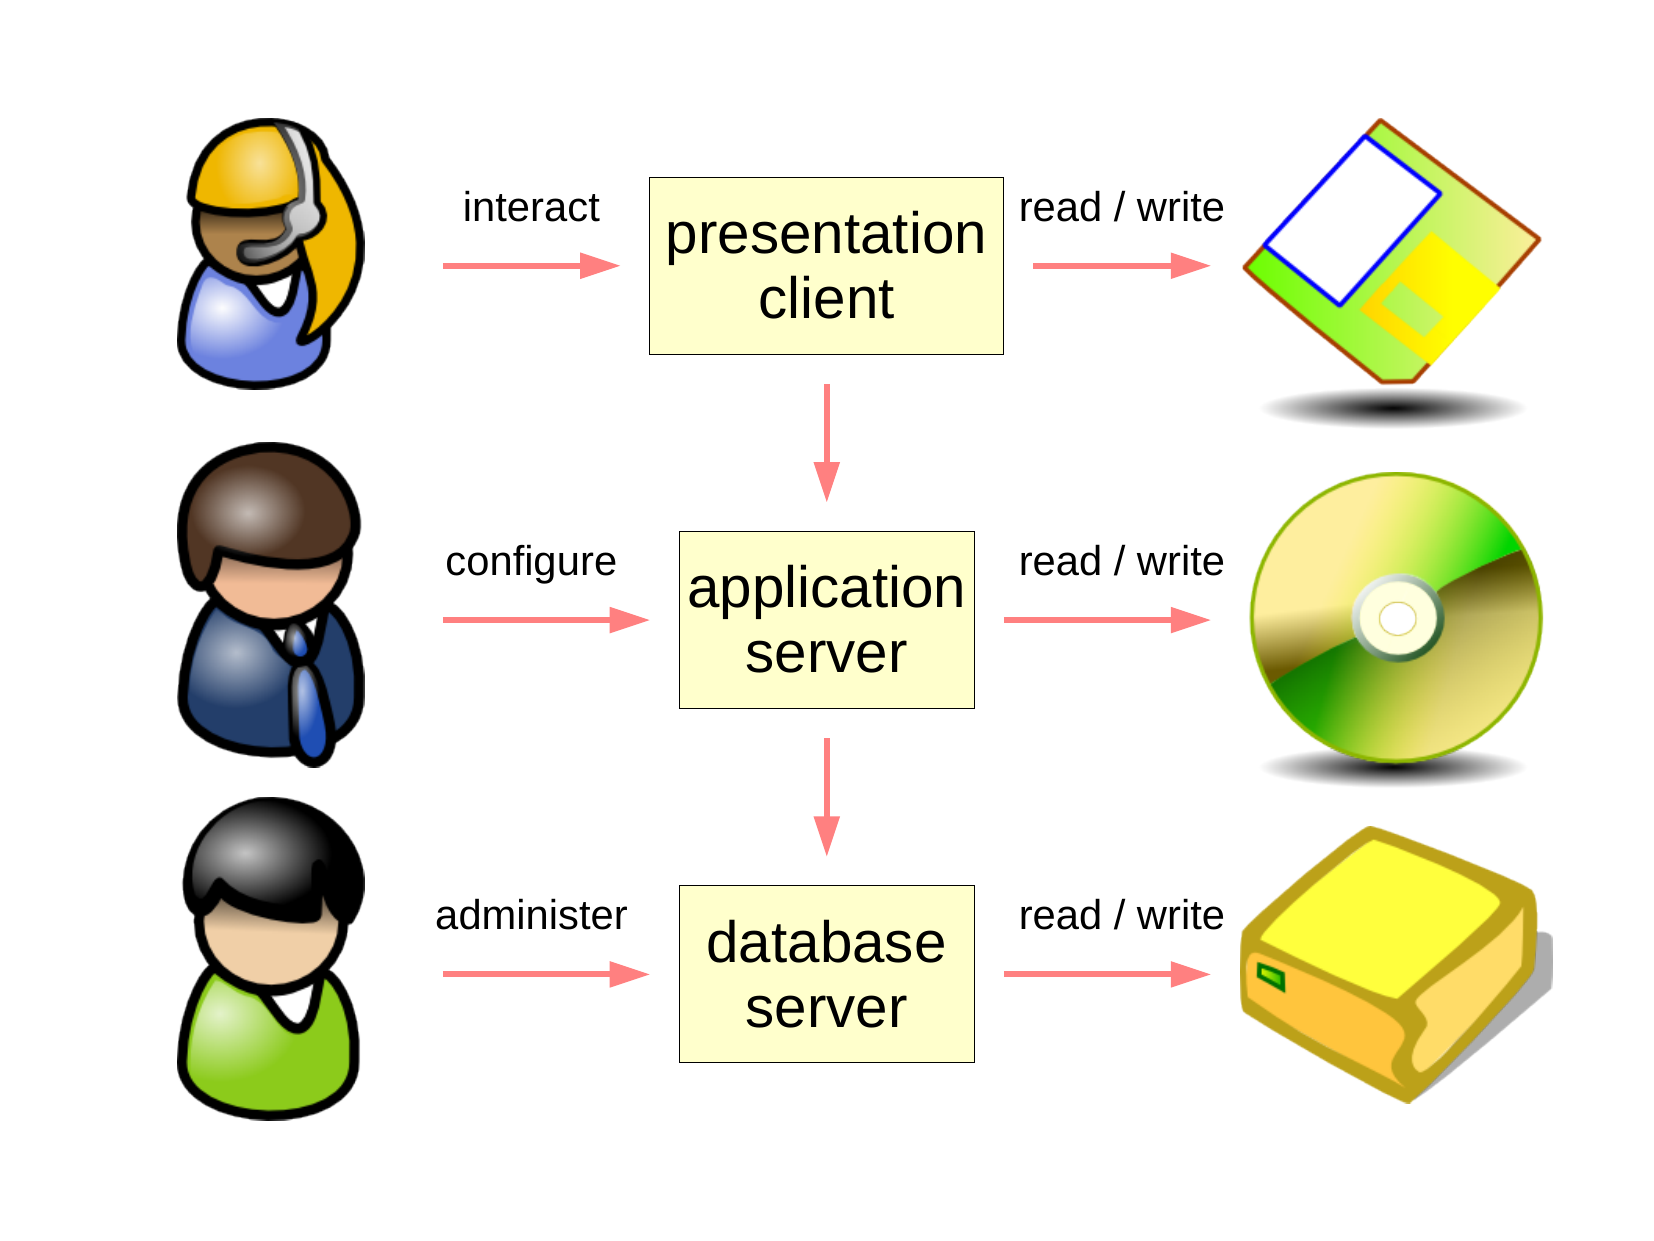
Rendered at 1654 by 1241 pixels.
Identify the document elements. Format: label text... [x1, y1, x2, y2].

text_box read / write [1003, 177, 1240, 237]
picture [177, 442, 365, 768]
picture [1240, 118, 1553, 434]
text_box database server [679, 885, 975, 1063]
text_box read / write [1003, 531, 1240, 591]
picture [177, 118, 365, 390]
text_box administer [413, 885, 650, 945]
picture [177, 797, 365, 1121]
text_box presentation client [649, 177, 1004, 355]
text_box application server [679, 531, 975, 709]
picture [1240, 826, 1553, 1104]
text_box configure [413, 531, 650, 591]
text_box interact [413, 177, 650, 237]
text_box read / write [1003, 885, 1240, 945]
picture [1240, 472, 1553, 793]
